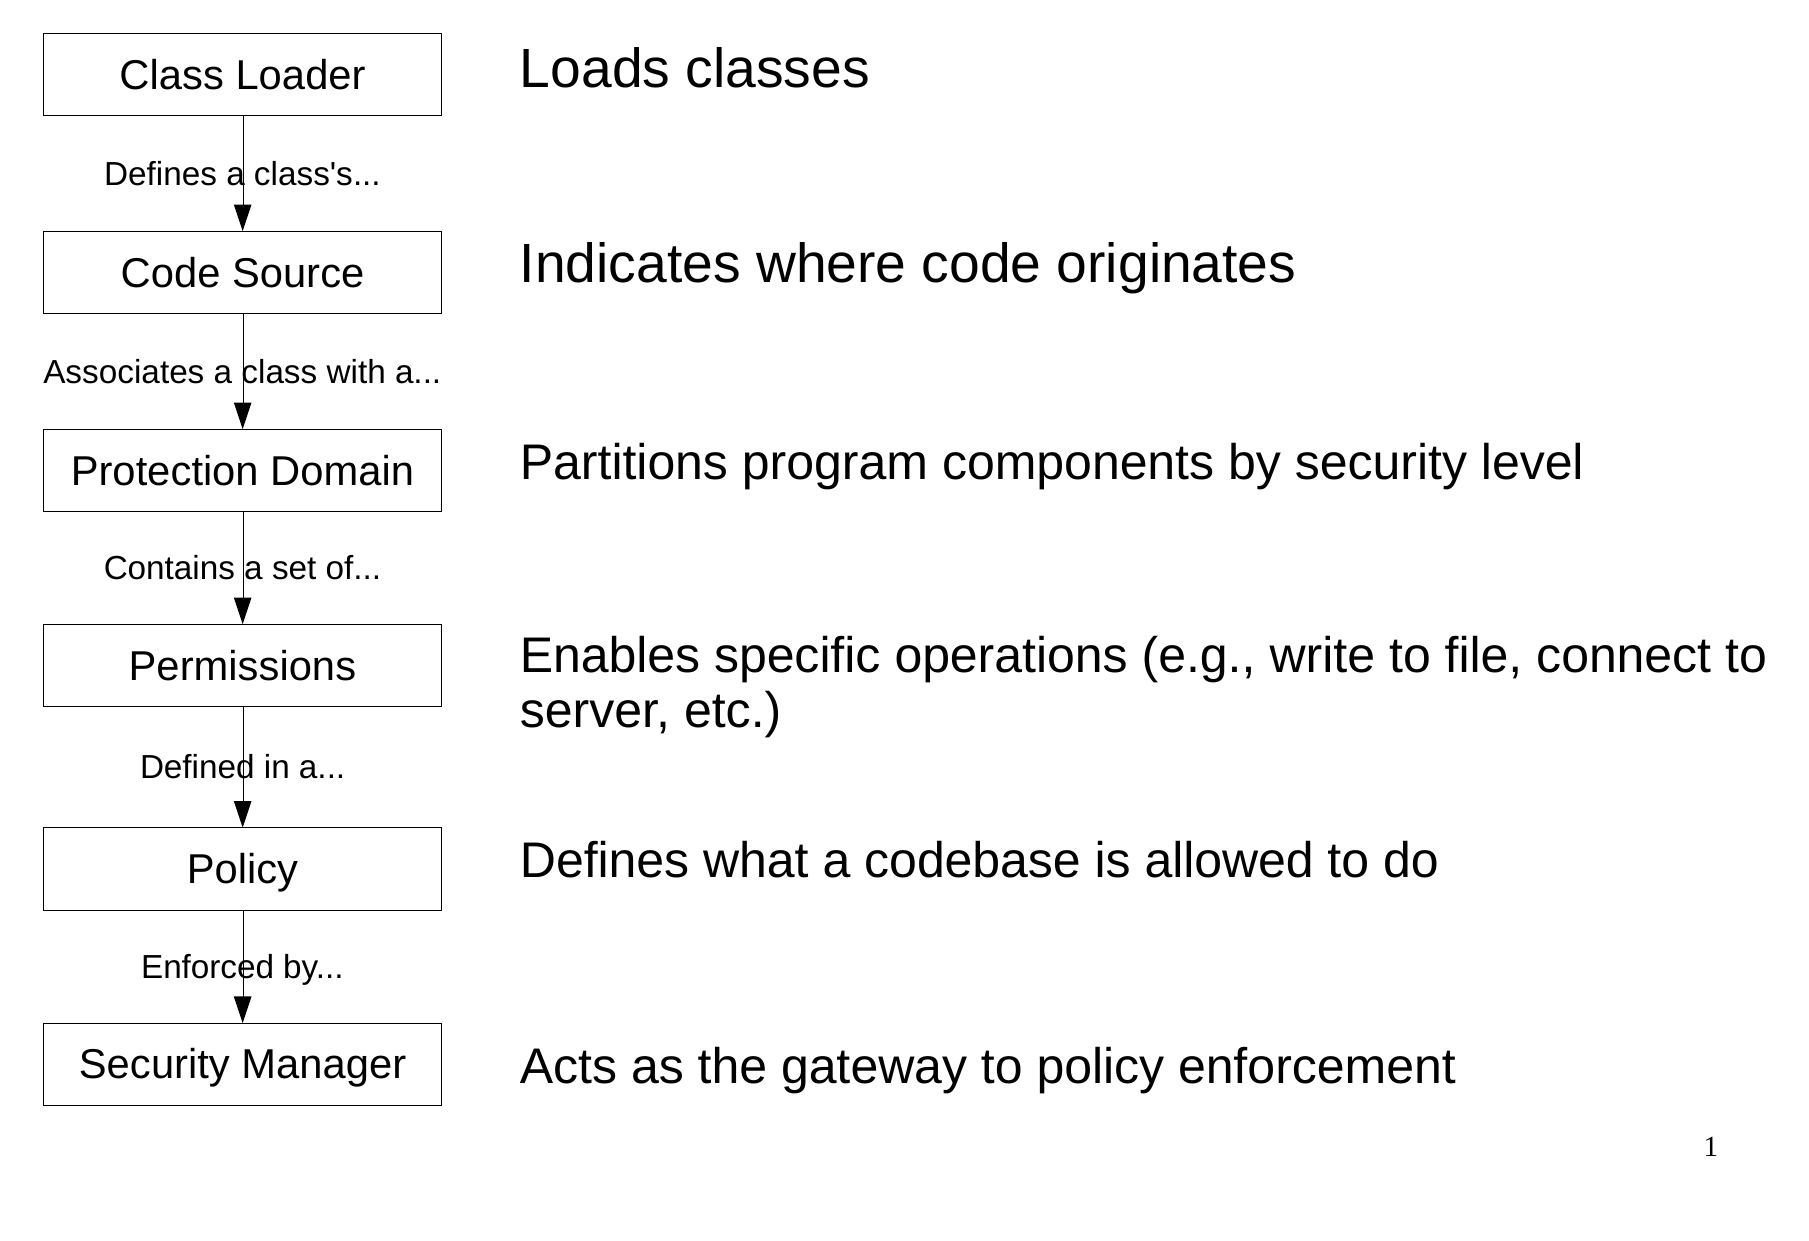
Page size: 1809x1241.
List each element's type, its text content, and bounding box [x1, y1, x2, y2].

text_box Indicates where code originates [505, 225, 1409, 308]
text_box Enables specific operations (e.g., write to file, connect to server, etc.) [505, 619, 1809, 769]
text_box Class Loader [43, 33, 442, 116]
text_box Protection Domain [43, 429, 442, 512]
text_box Code Source [43, 231, 442, 314]
text_box Loads classes [505, 29, 1284, 113]
text_box Defines what a codebase is allowed to do [505, 824, 1573, 907]
text_box Partitions program components by security level [505, 426, 1704, 498]
text_box Policy [43, 827, 442, 911]
text_box Acts as the gateway to policy enforcement [505, 1031, 1589, 1103]
text_box Security Manager [43, 1023, 442, 1106]
text_box Permissions [43, 624, 442, 707]
